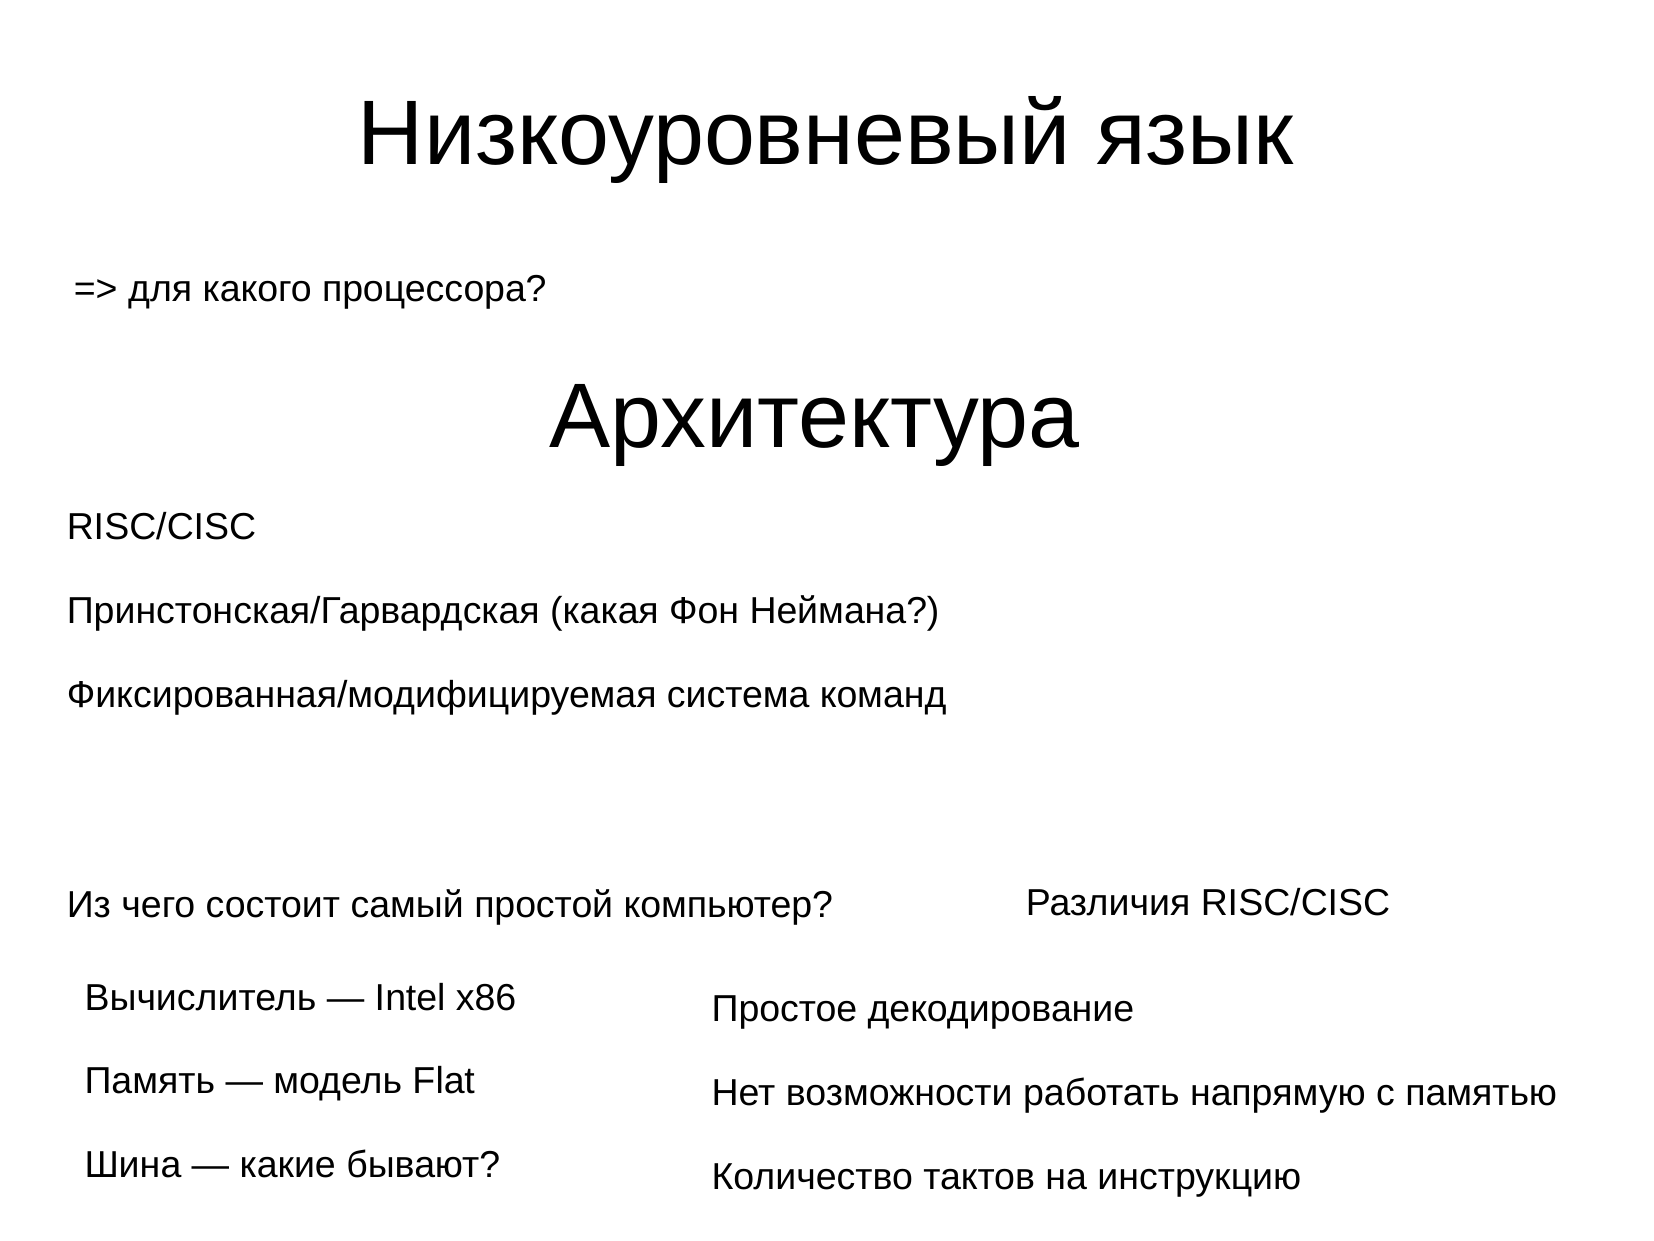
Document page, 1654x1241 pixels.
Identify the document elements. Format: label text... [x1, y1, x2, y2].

text_box => для какого процессора? [59, 259, 562, 400]
title [82, 732, 1571, 940]
title Низкоуровневый язык [82, 29, 1571, 237]
text_box Вычислитель — Intel x86 Память — модель Flat Шина — какие бывают? [69, 968, 532, 1191]
title Архитектура [70, 312, 1560, 520]
text_box Различия RISC/CISC [1011, 874, 1406, 931]
text_box Простое декодирование Нет возможности работать напрямую с памятью Количество тактов на инструкцию [696, 980, 1573, 1203]
text_box RISC/CISC Принстонская/Гарвардская (какая Фон Неймана?) Фиксированная/модифицируемая система команд Из чего состоит самый простой компьютер? [52, 498, 963, 929]
